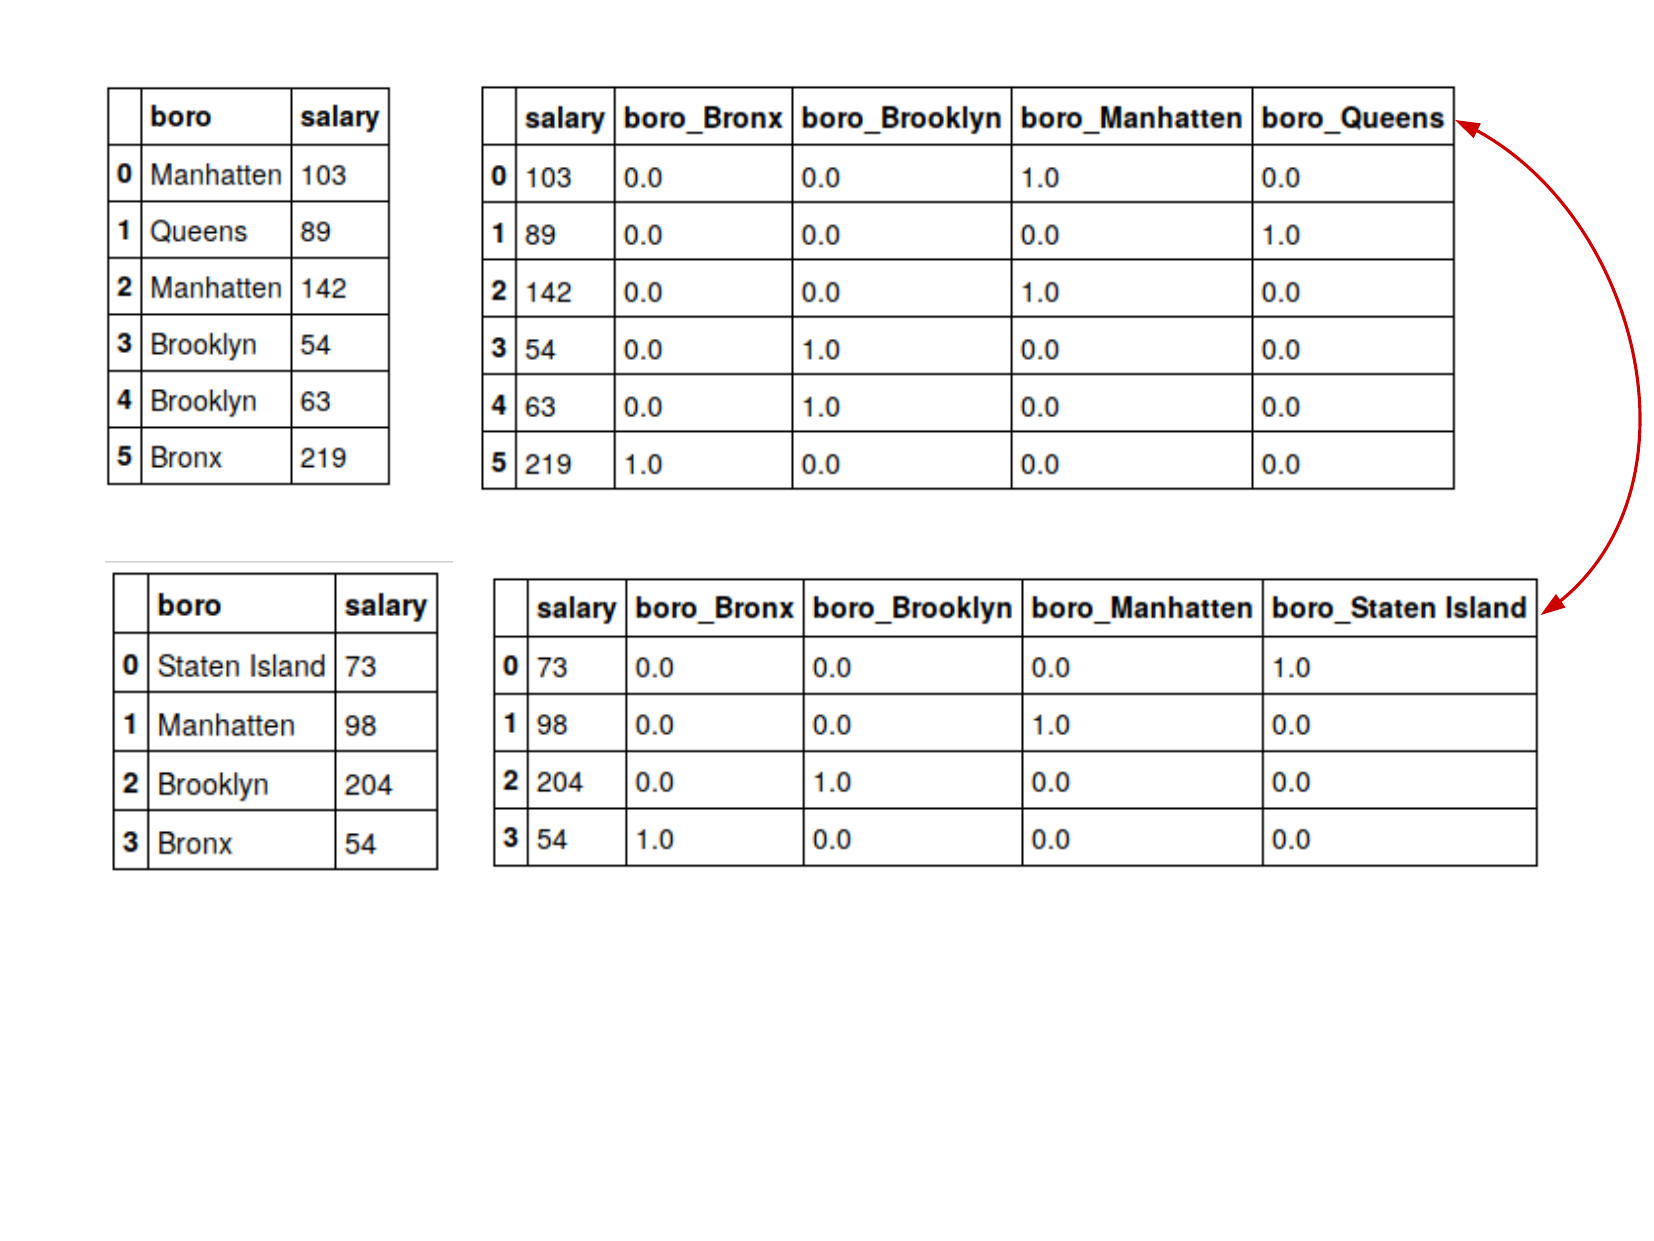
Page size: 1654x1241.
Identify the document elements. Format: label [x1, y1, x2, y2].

picture [480, 569, 1560, 886]
picture [105, 561, 453, 886]
picture [478, 77, 1485, 511]
picture [98, 80, 406, 503]
